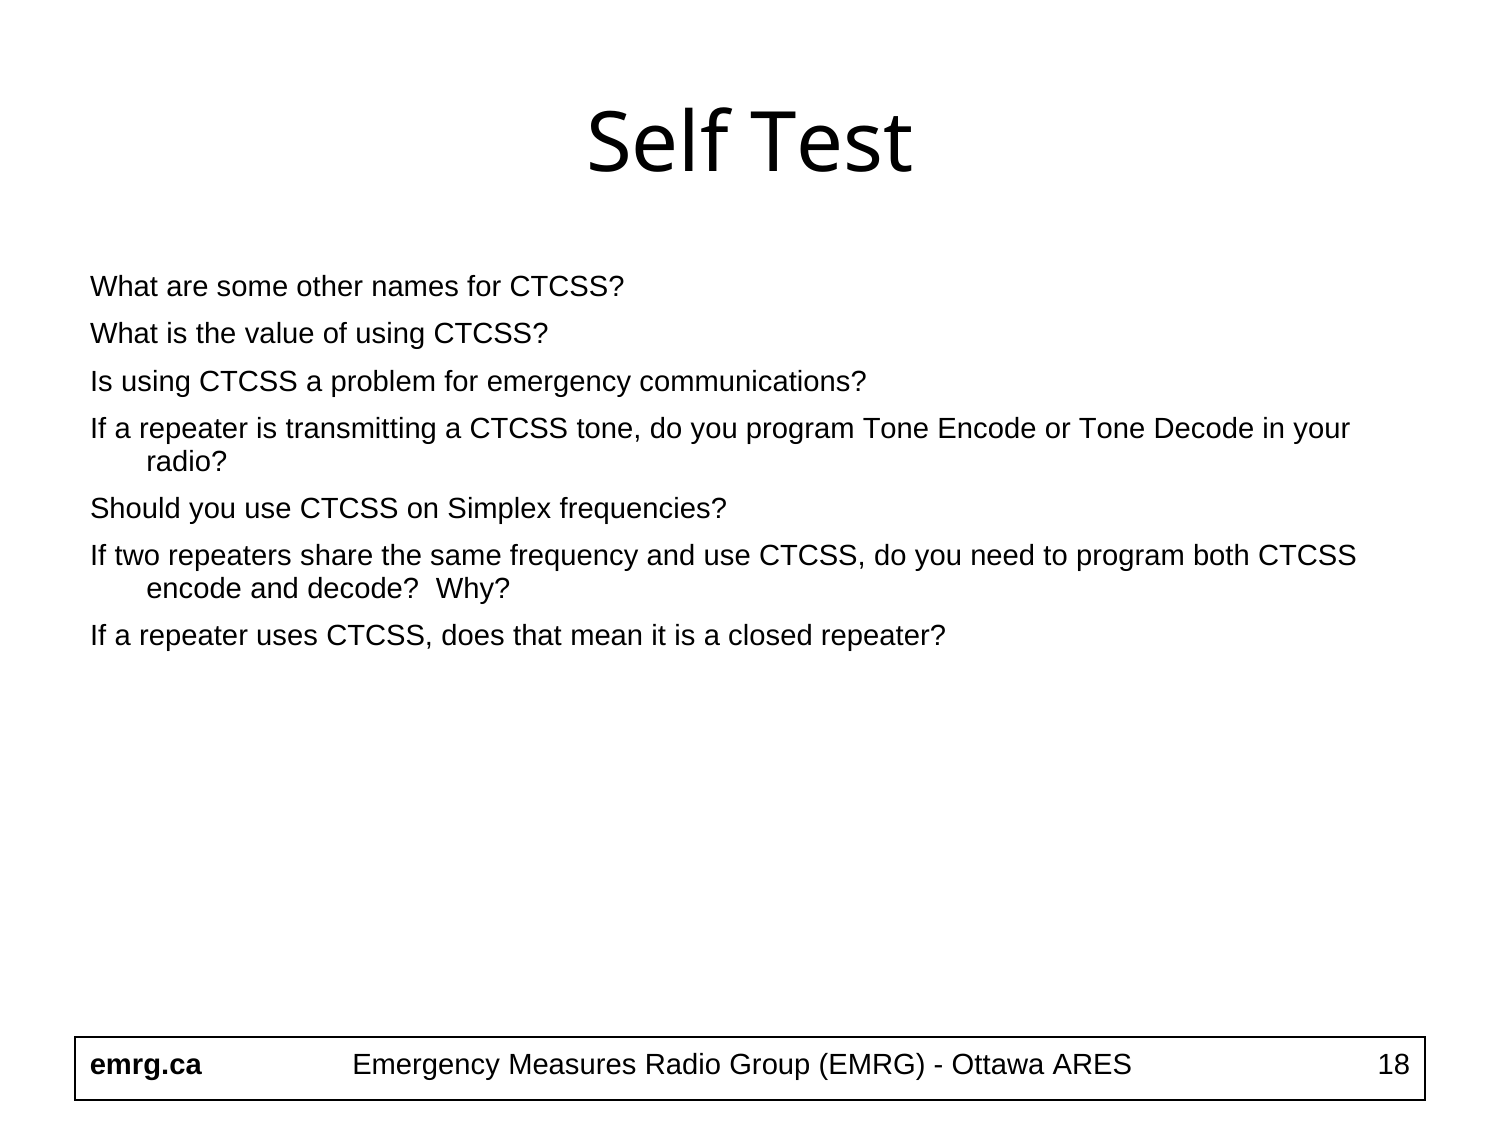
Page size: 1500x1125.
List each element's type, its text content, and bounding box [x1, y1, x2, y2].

title Self Test [75, 45, 1426, 233]
text_box <number> [1246, 1037, 1426, 1103]
text_box Emergency Measures Radio Group (EMRG) - Ottawa ARES [247, 1037, 1238, 1103]
list What are some other names for CTCSS? What is the value of using CTCSS? Is using CTCSS a problem for emergency communications? If a repeater is transmitting a CTCSS tone, do you program Tone Encode or Tone Decode in your radio? Should you use CTCSS on Simplex frequencies? If two repeaters share the same frequency and use CTCSS, do you need to program both CTCSS encode and decode? Why? If a repeater uses CTCSS, does that mean it is a closed repeater? [75, 262, 1426, 1006]
